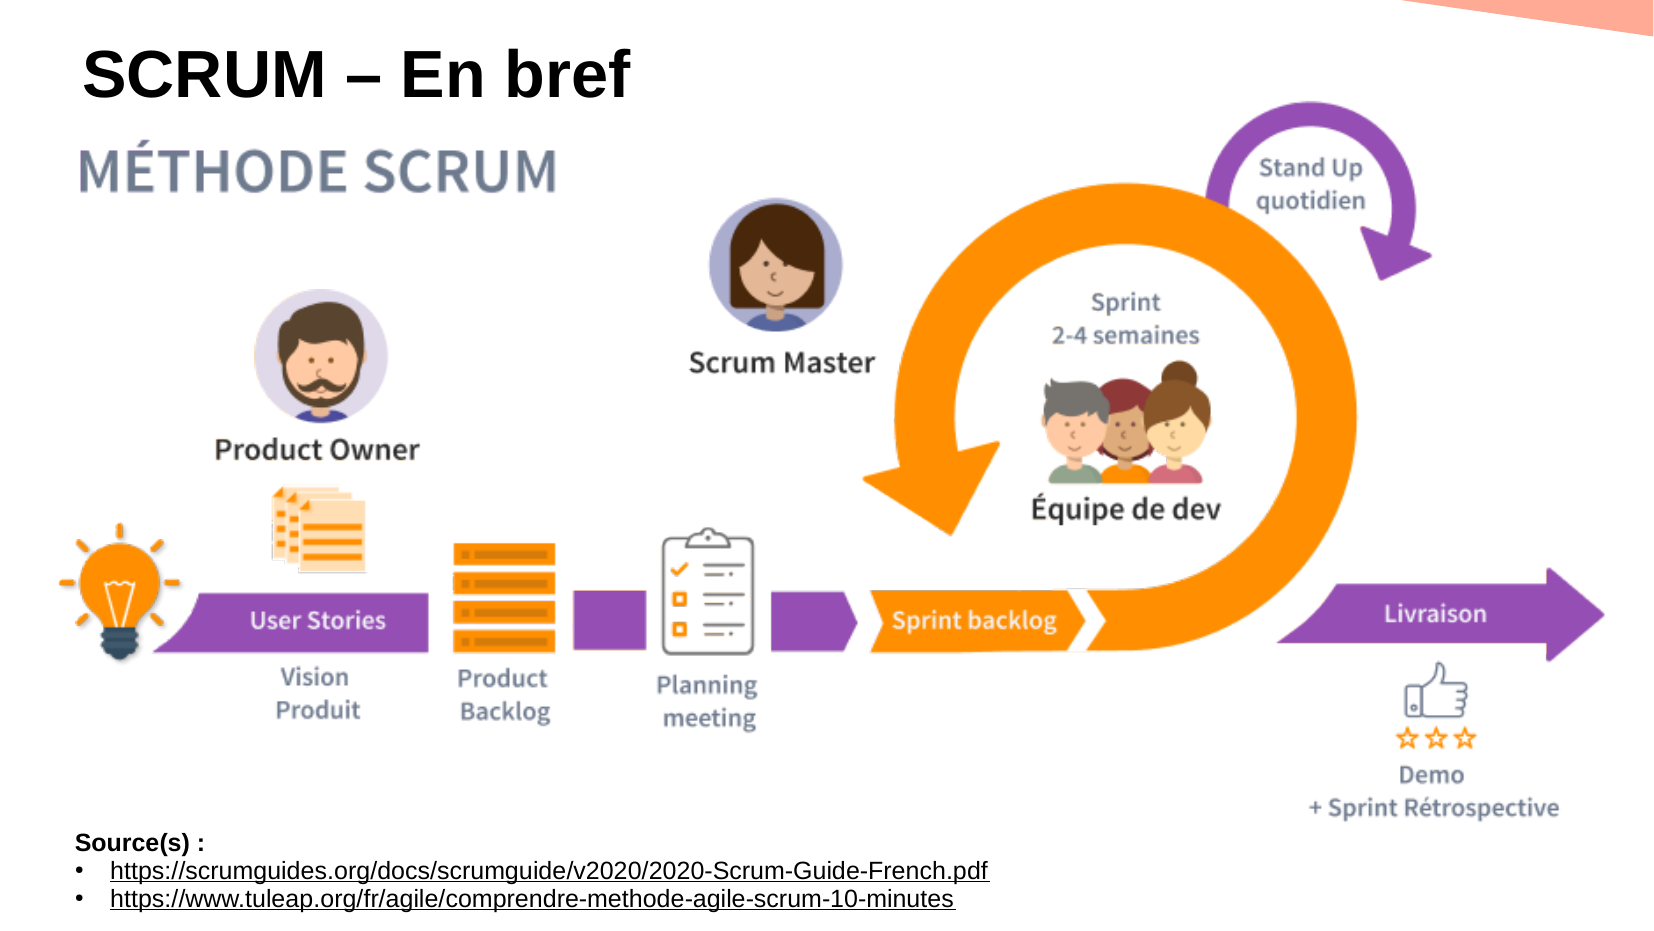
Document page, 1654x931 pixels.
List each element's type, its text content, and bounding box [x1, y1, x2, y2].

text_box Source(s) : https://scrumguides.org/docs/scrumguide/v2020/2020-Scrum-Guide-French.pdf https://www.tuleap.org/fr/agile/comprendre-methode-agile-scrum-10-minutes [60, 846, 1546, 921]
picture [23, 84, 1631, 846]
text_box [1400, 0, 1654, 37]
title SCRUM – En bref [82, 37, 1571, 84]
